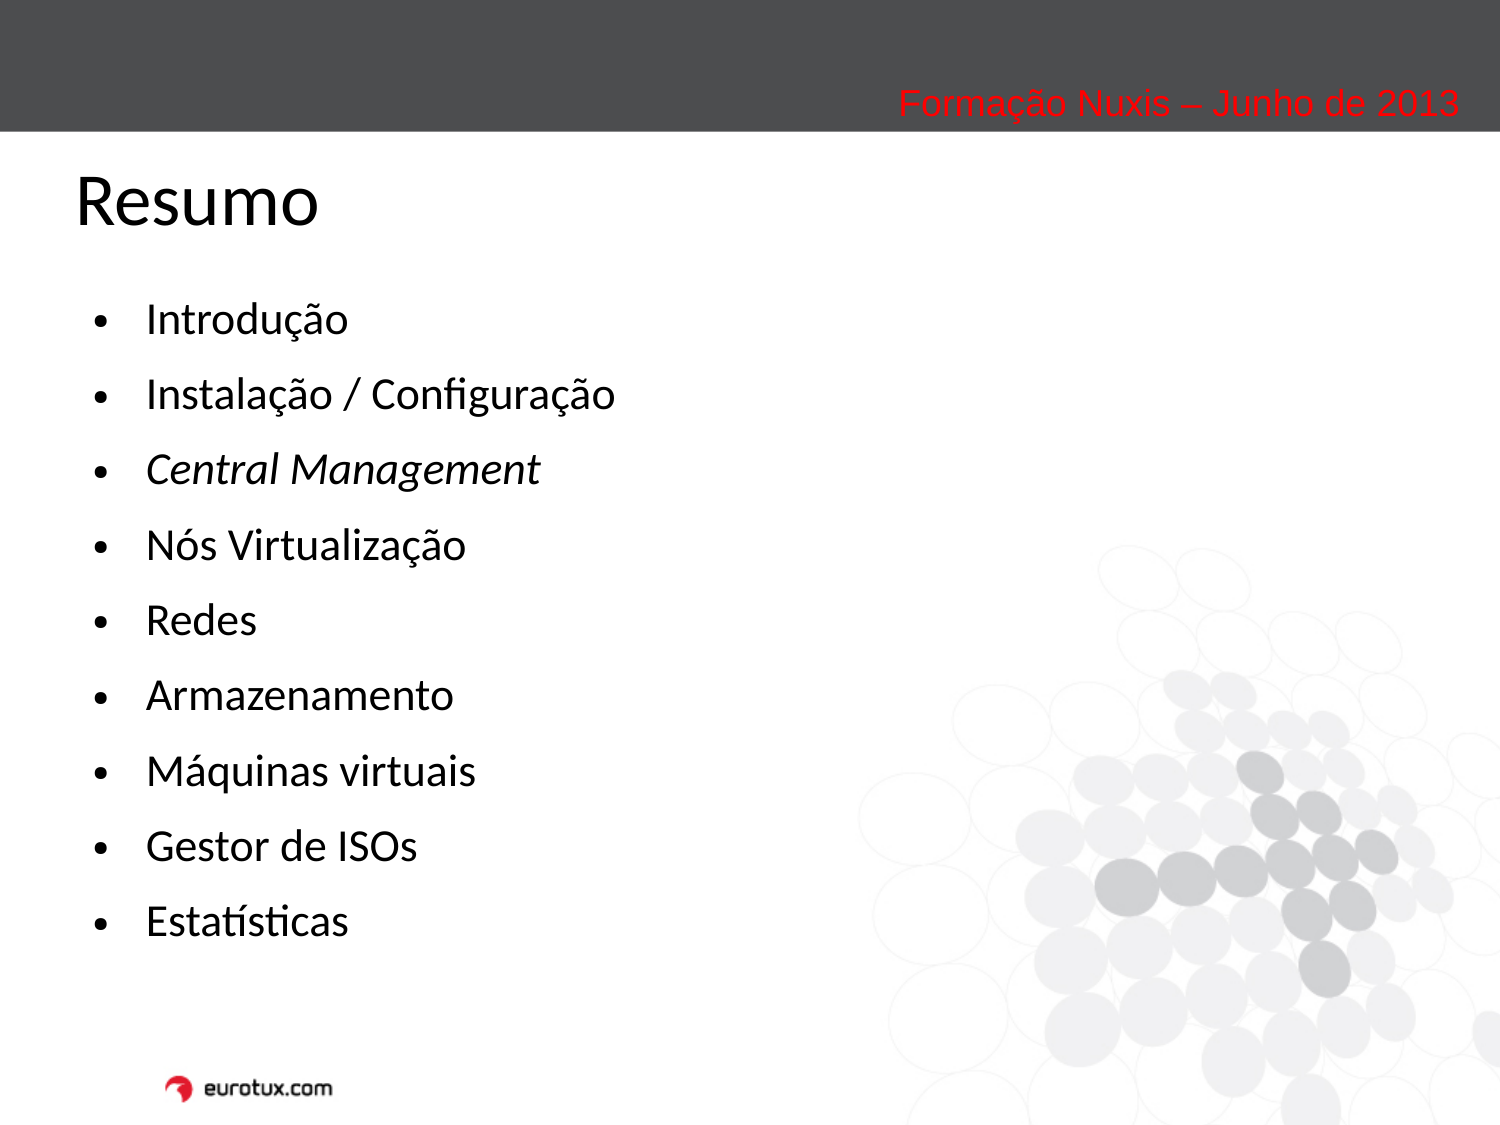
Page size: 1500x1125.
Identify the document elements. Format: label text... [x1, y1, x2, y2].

title Resumo [75, 112, 1425, 299]
list Introdução Instalação / Configuração Central Management Nós Virtualização Redes Armazenamento Máquinas virtuais Gestor de ISOs Estatísticas [75, 299, 1425, 1043]
picture [0, 0, 1500, 1125]
